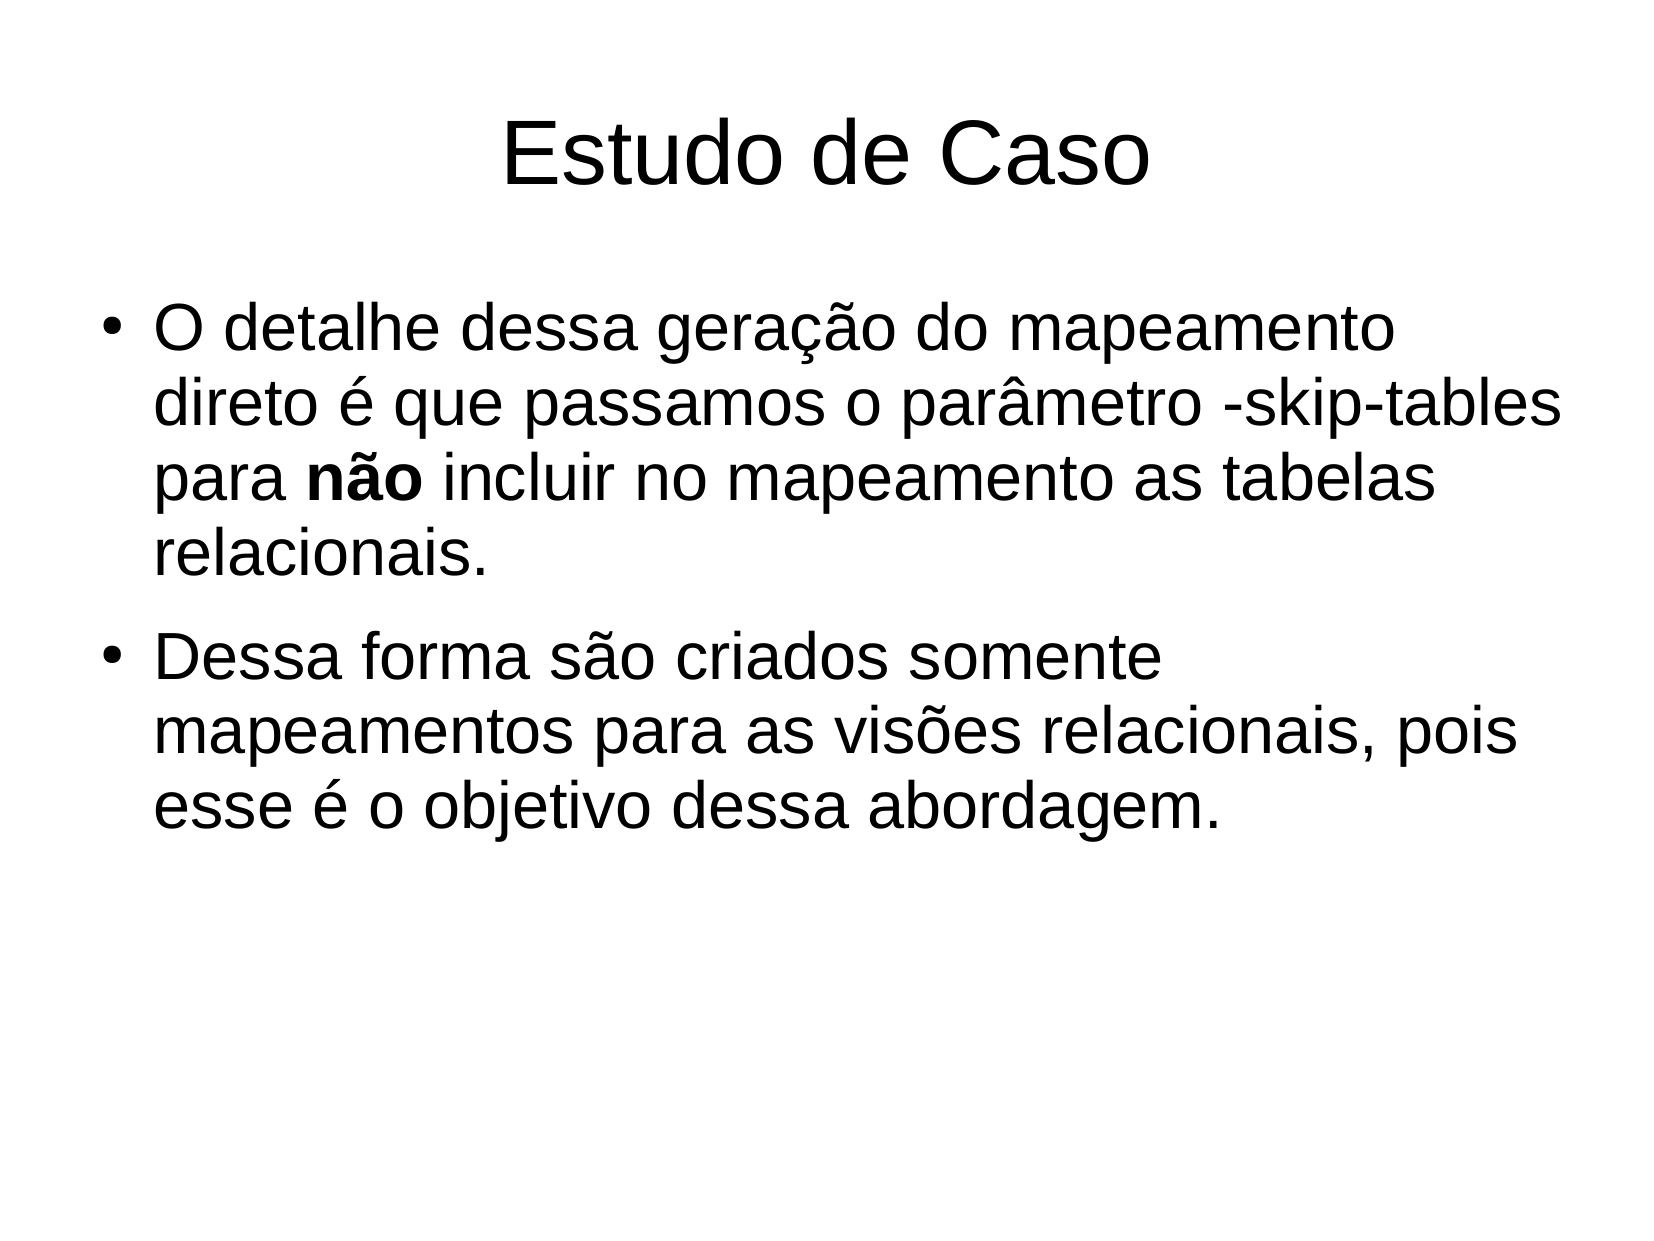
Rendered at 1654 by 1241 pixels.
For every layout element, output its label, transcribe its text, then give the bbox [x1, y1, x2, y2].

title Estudo de Caso [82, 49, 1571, 257]
list O detalhe dessa geração do mapeamento direto é que passamos o parâmetro -skip-tables para não incluir no mapeamento as tabelas relacionais. Dessa forma são criados somente mapeamentos para as visões relacionais, pois esse é o objetivo dessa abordagem. [82, 290, 1571, 1109]
